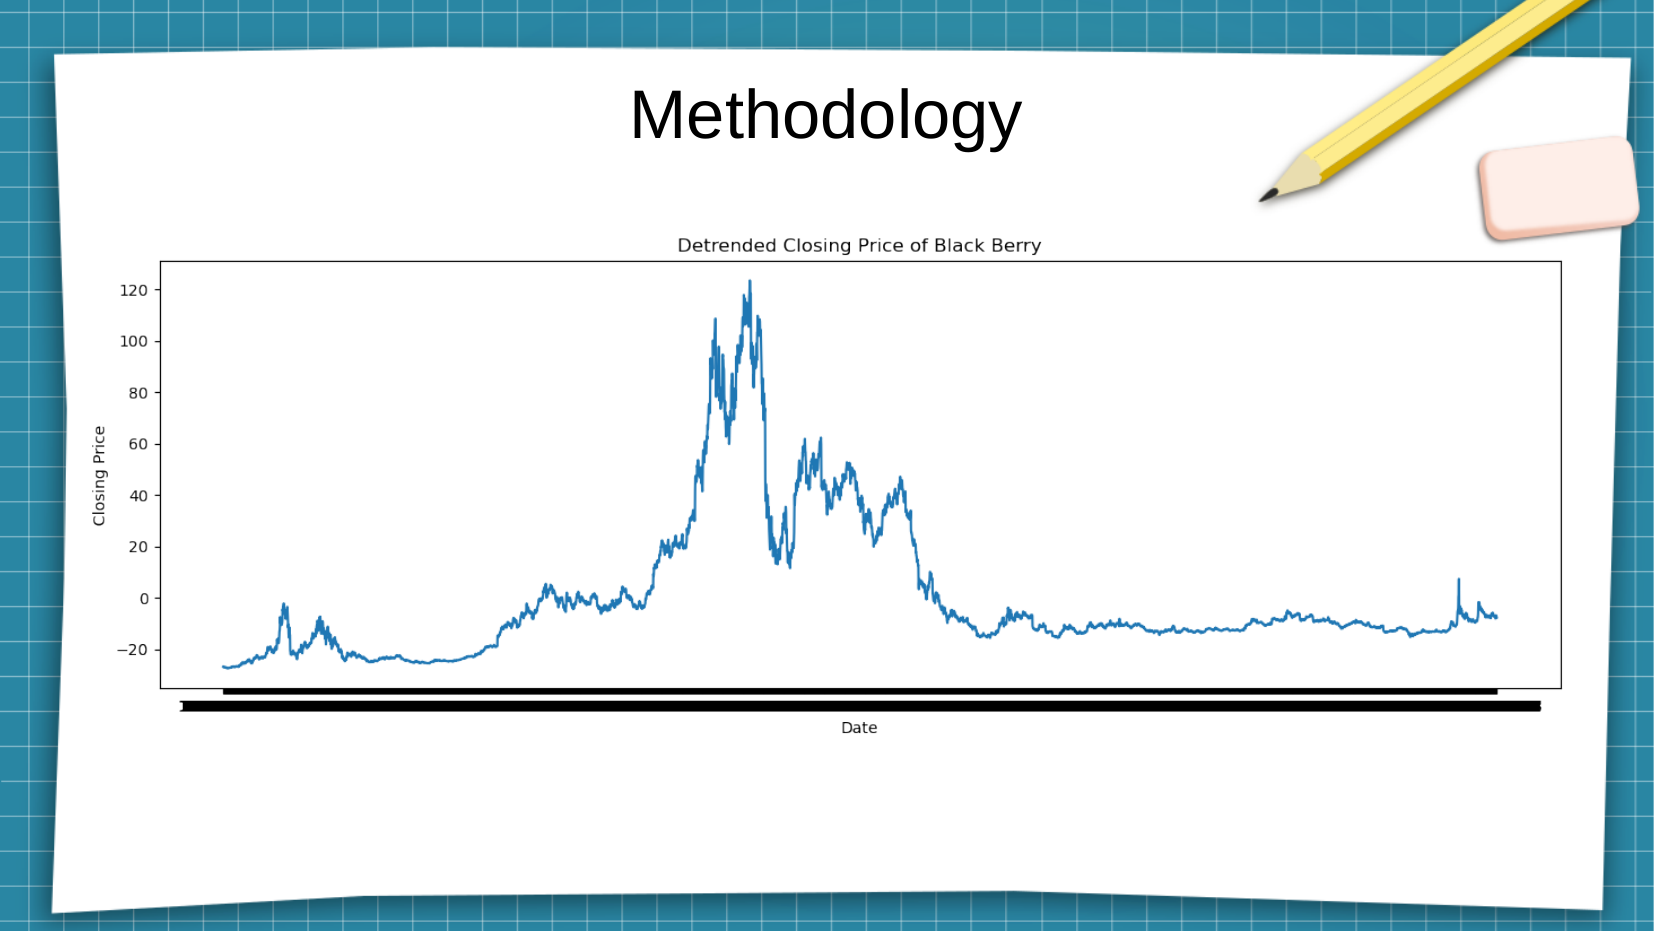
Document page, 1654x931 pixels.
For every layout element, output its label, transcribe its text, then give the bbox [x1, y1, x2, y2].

title Methodology [82, 37, 1571, 193]
picture [0, 0, 1654, 931]
